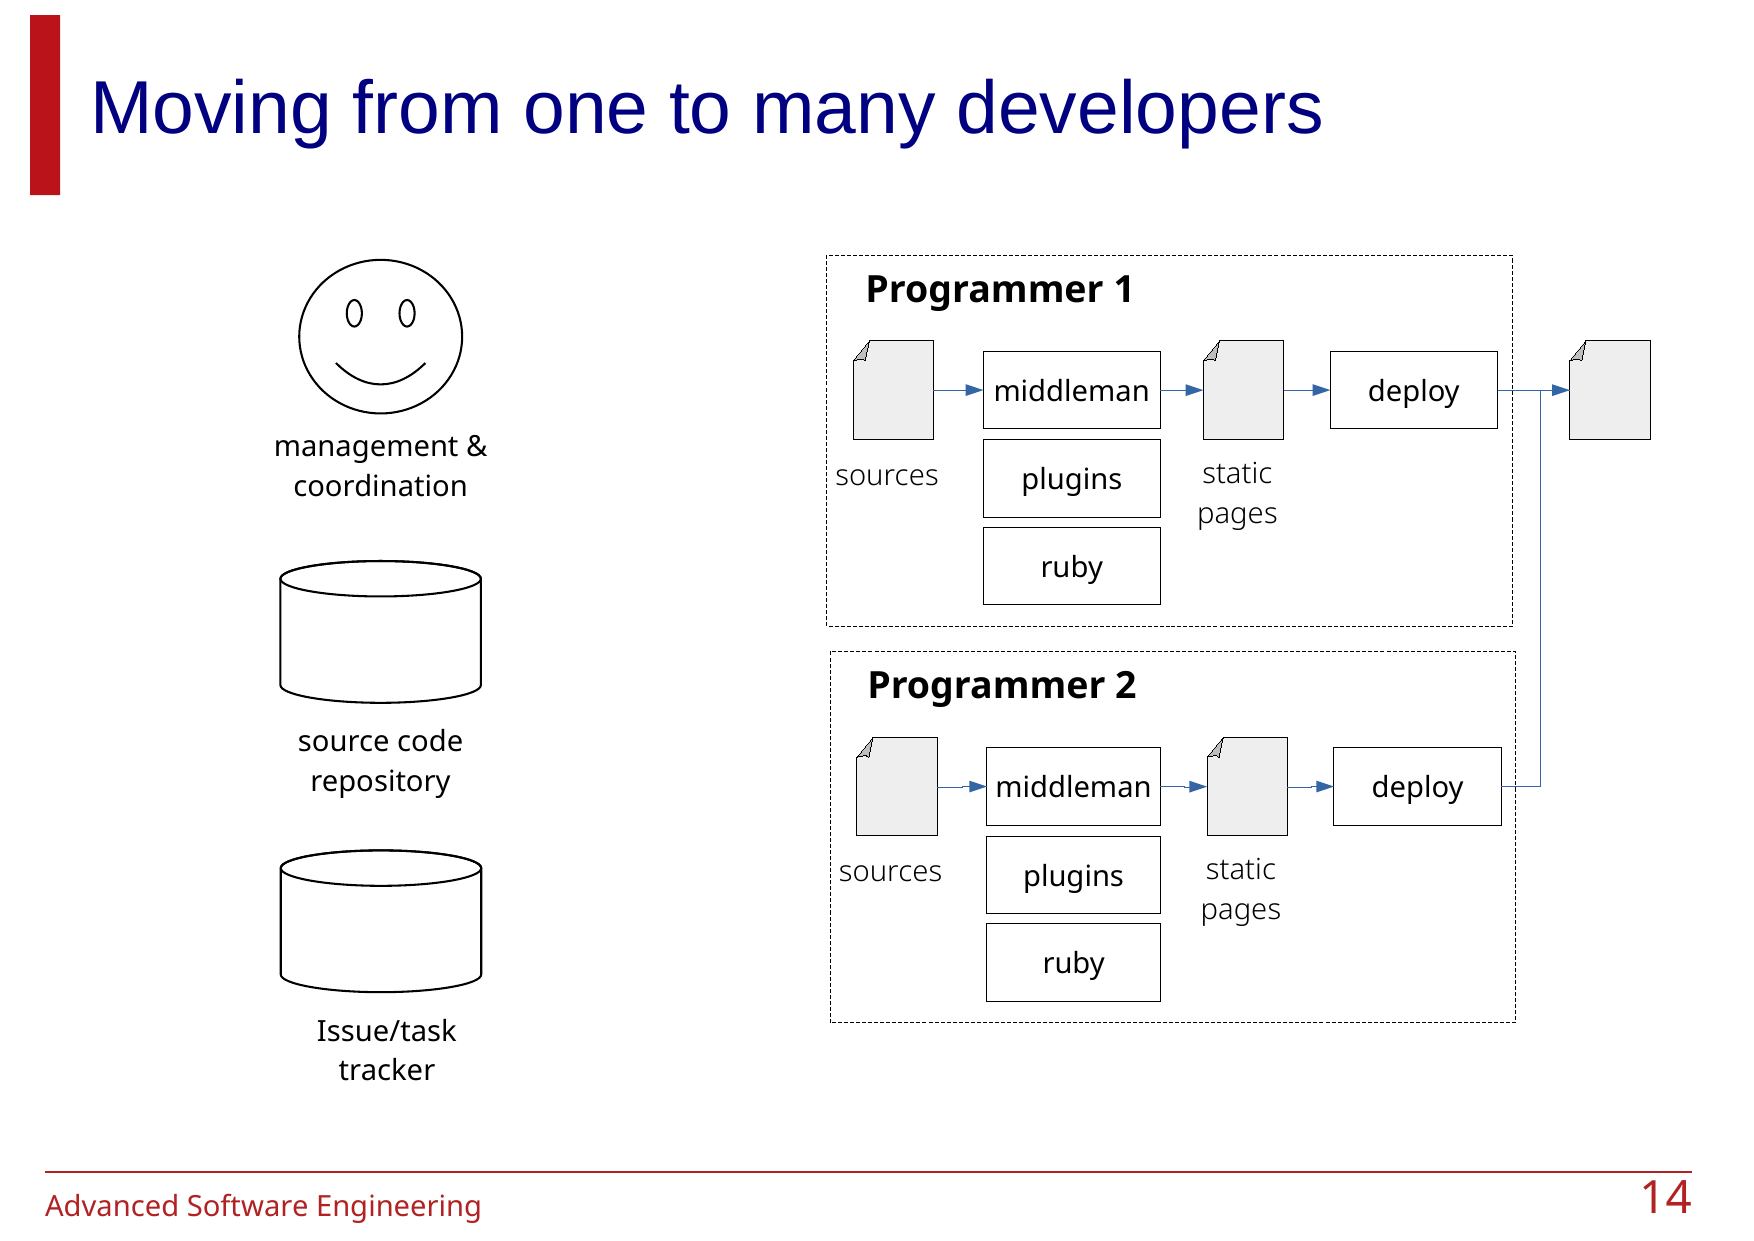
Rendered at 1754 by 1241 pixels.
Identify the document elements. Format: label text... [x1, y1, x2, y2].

text_box management & coordination [249, 417, 513, 501]
title Moving from one to many developers [90, 19, 1726, 196]
text_box Issue/task tracker [267, 1002, 506, 1087]
text_box middleman [983, 359, 1161, 429]
text_box static pages [1182, 444, 1310, 528]
text_box middleman [986, 756, 1161, 826]
text_box deploy [1330, 351, 1498, 429]
text_box Programmer 1 [816, 255, 1184, 359]
text_box [1569, 340, 1651, 440]
text_box Programmer 2 [820, 651, 1184, 756]
text_box sources [824, 842, 975, 926]
text_box plugins [983, 439, 1161, 518]
text_box [856, 756, 938, 836]
text_box plugins [986, 836, 1161, 914]
text_box [853, 359, 934, 440]
text_box sources [820, 446, 978, 529]
text_box [1207, 737, 1288, 836]
text_box [1203, 340, 1284, 440]
text_box ruby [986, 923, 1161, 1002]
text_box source code repository [261, 713, 500, 798]
text_box ruby [983, 527, 1161, 605]
text_box deploy [1333, 747, 1502, 826]
text_box static pages [1185, 841, 1313, 925]
